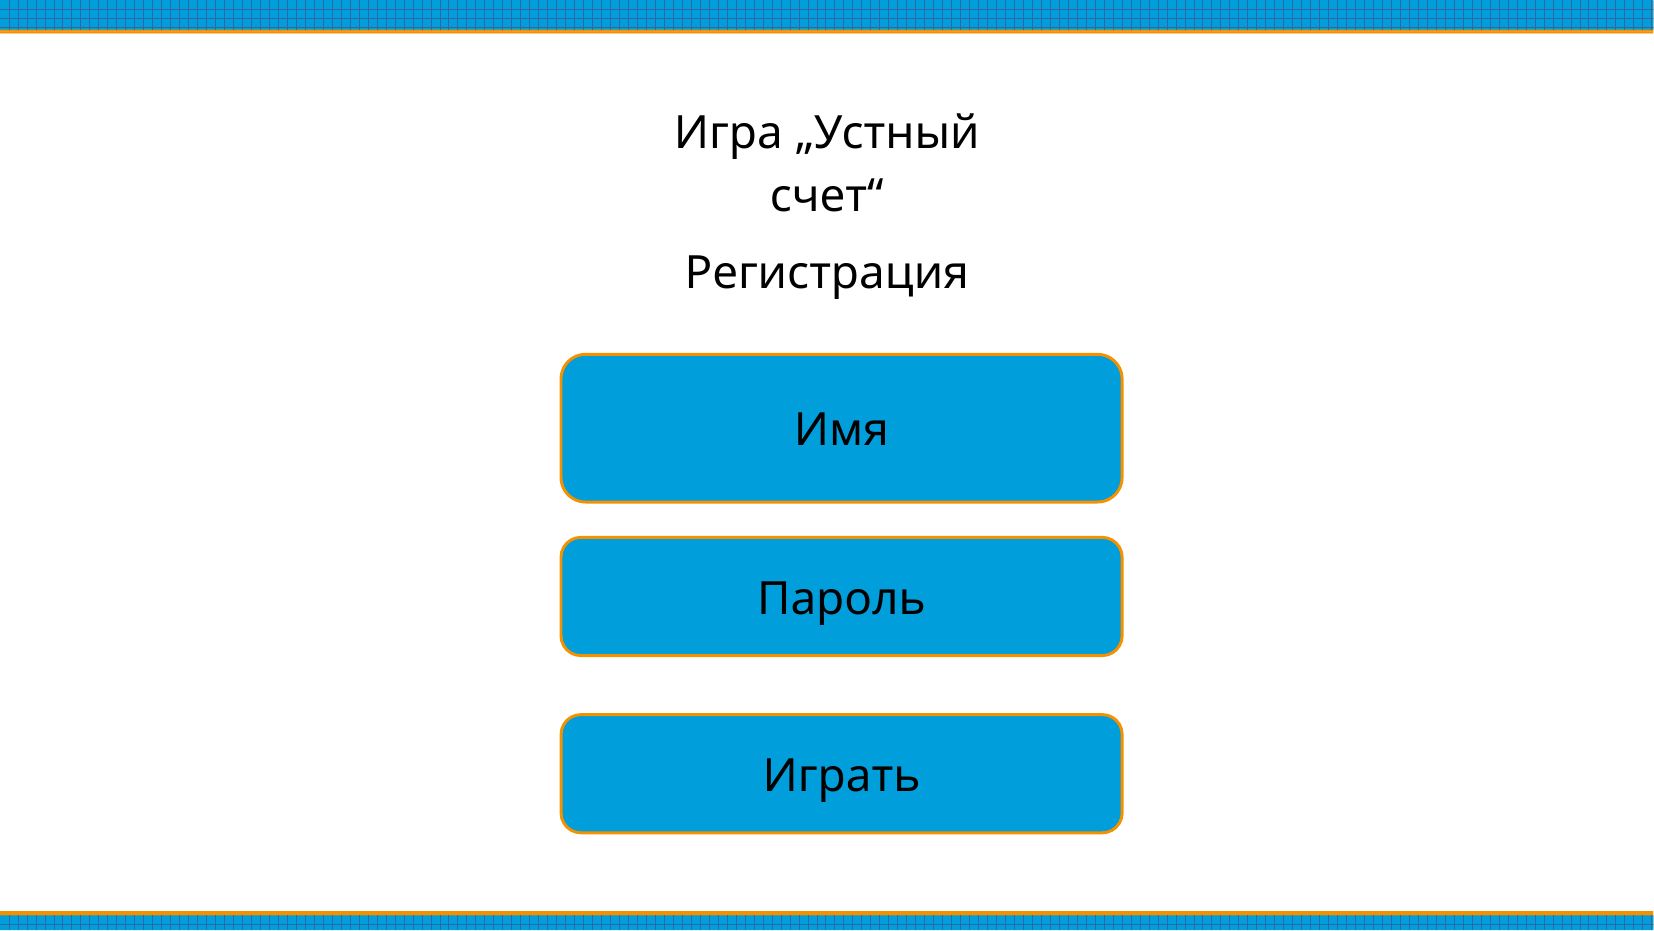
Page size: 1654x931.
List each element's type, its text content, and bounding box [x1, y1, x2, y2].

text_box Пароль [561, 537, 1123, 656]
text_box Регистрация [620, 236, 1034, 306]
text_box Игра „Устный счет“ [620, 127, 1034, 198]
text_box Играть [561, 714, 1123, 833]
text_box Имя [561, 354, 1123, 503]
